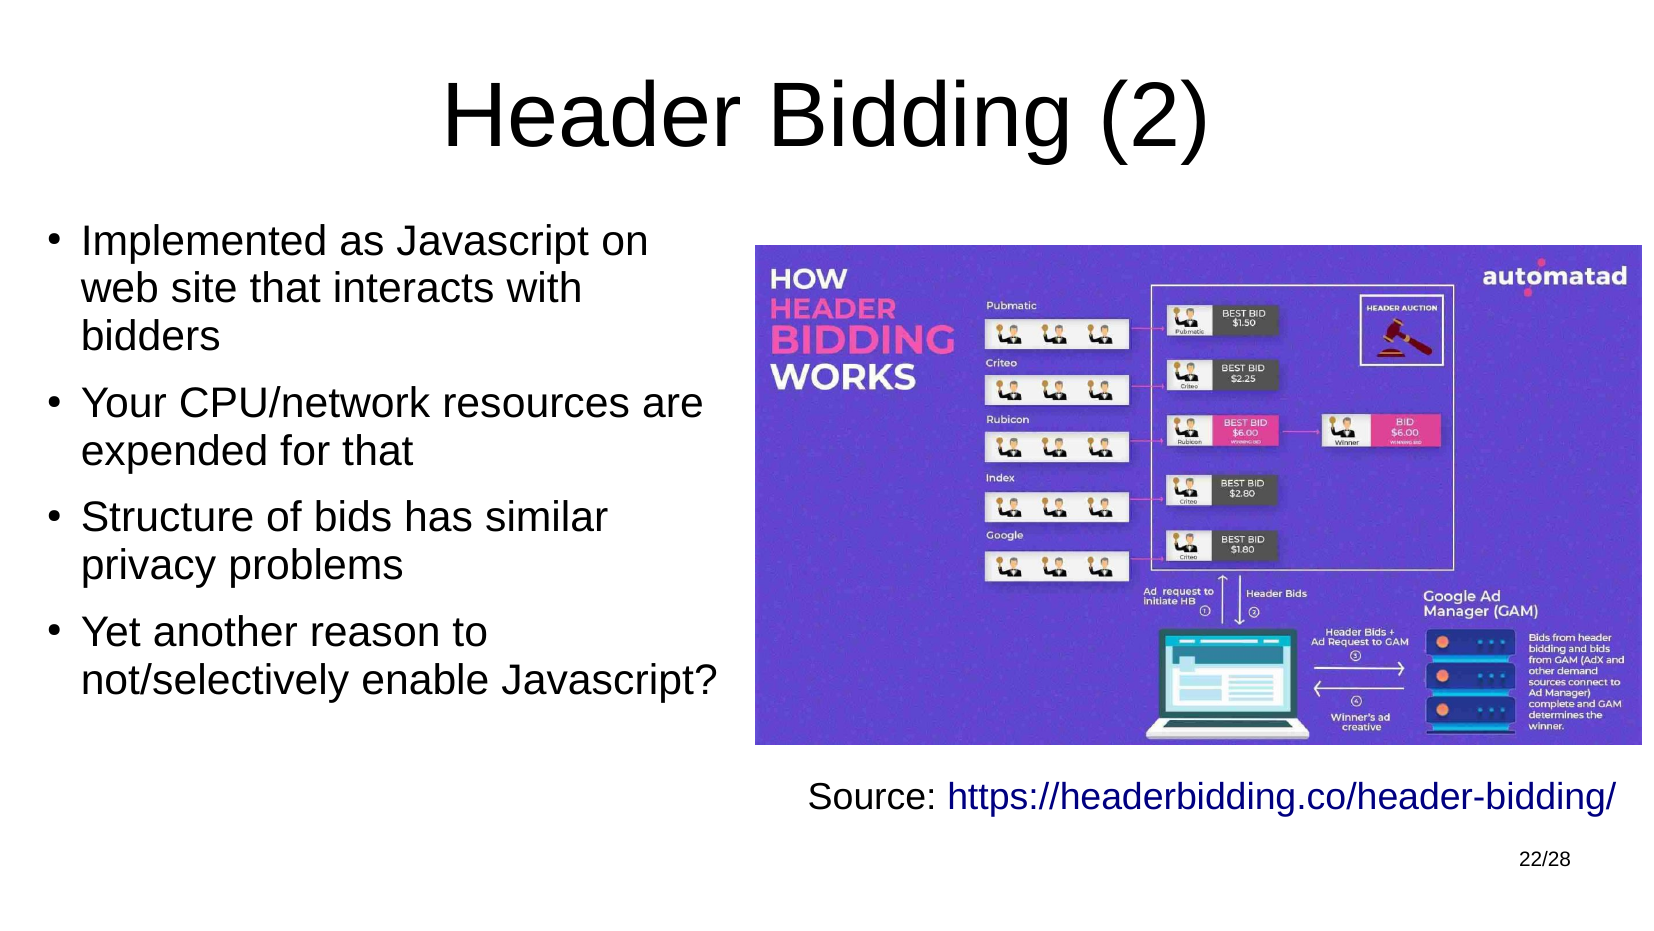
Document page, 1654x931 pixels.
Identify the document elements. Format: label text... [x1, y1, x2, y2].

text_box Source: https://headerbidding.co/header-bidding/ [625, 767, 1642, 867]
title Header Bidding (2) [82, 37, 1571, 193]
picture [755, 245, 1642, 745]
list Implemented as Javascript on web site that interacts with bidders Your CPU/network resources are expended for that Structure of bids has similar privacy problems Yet another reason to not/selectively enable Javascript? [35, 216, 721, 756]
